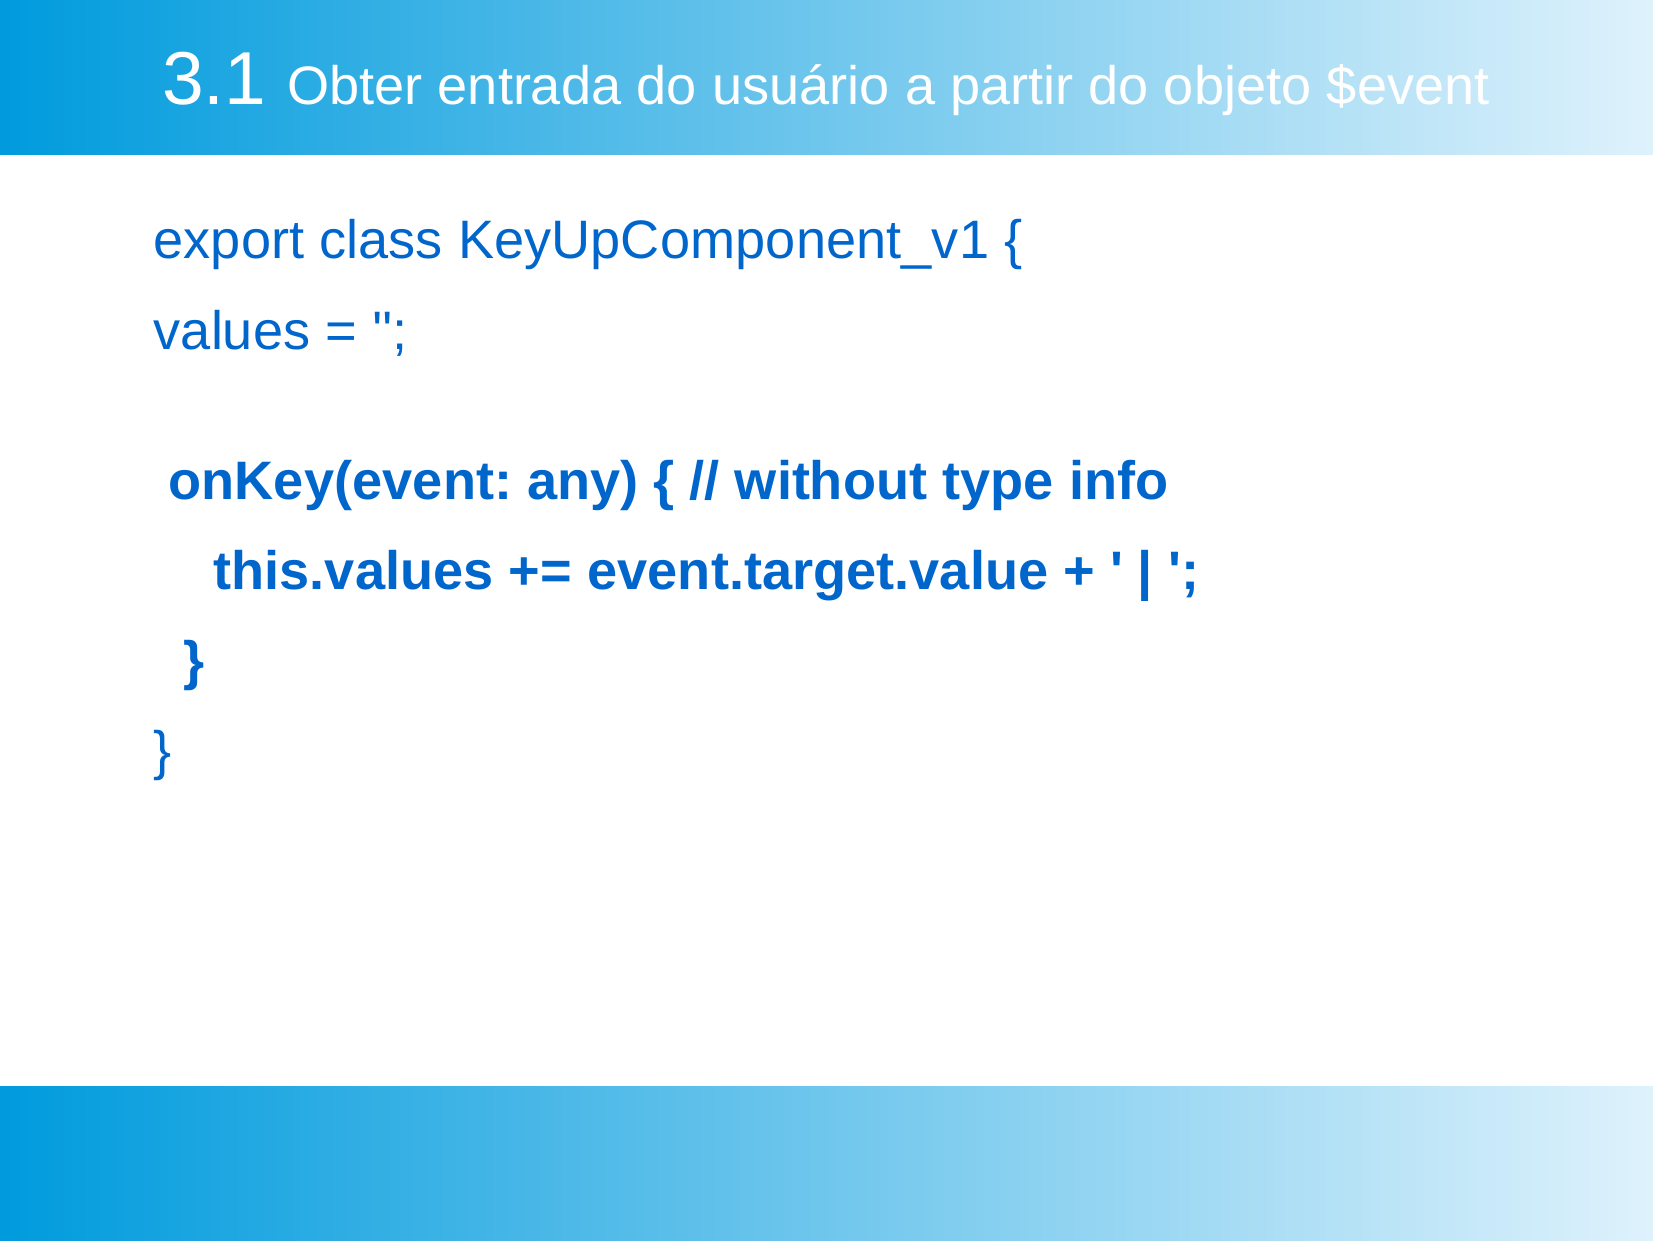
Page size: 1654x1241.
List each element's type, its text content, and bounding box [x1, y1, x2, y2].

list export class KeyUpComponent_v1 { values = ''; onKey(event: any) { // without type info this.values += event.target.value + ' | '; } } [82, 210, 1571, 1036]
title 3.1 Obter entrada do usuário a partir do objeto $event [82, 5, 1571, 151]
